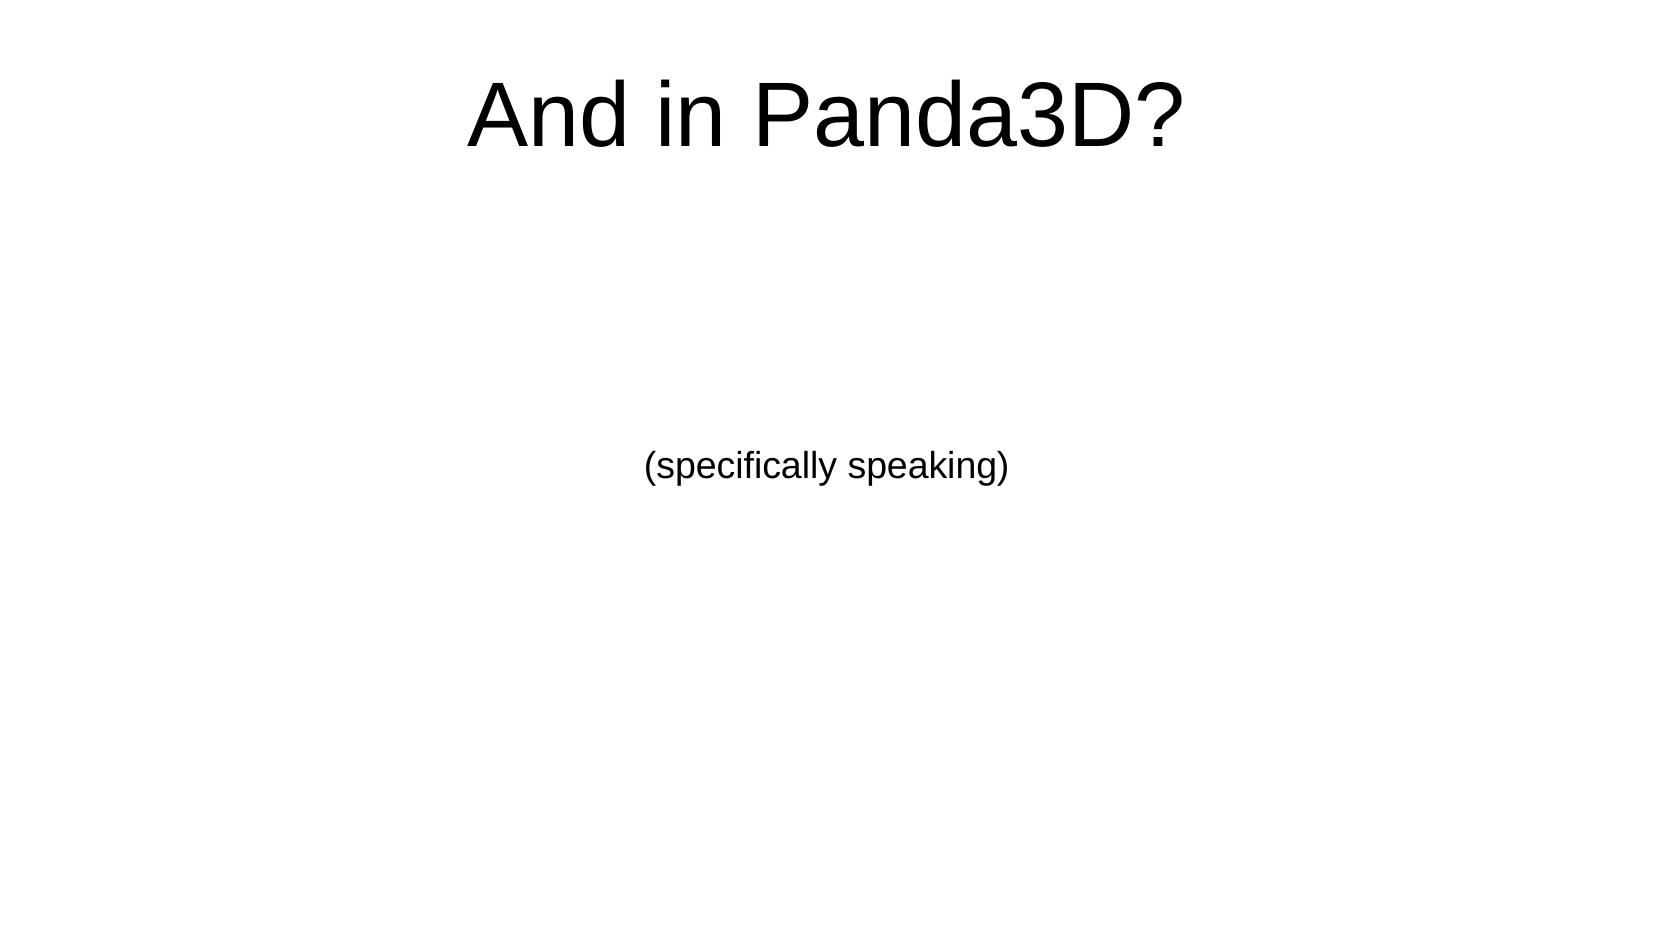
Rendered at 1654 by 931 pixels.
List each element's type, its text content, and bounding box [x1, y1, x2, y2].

text_box (specifically speaking) [0, 0, 1654, 931]
